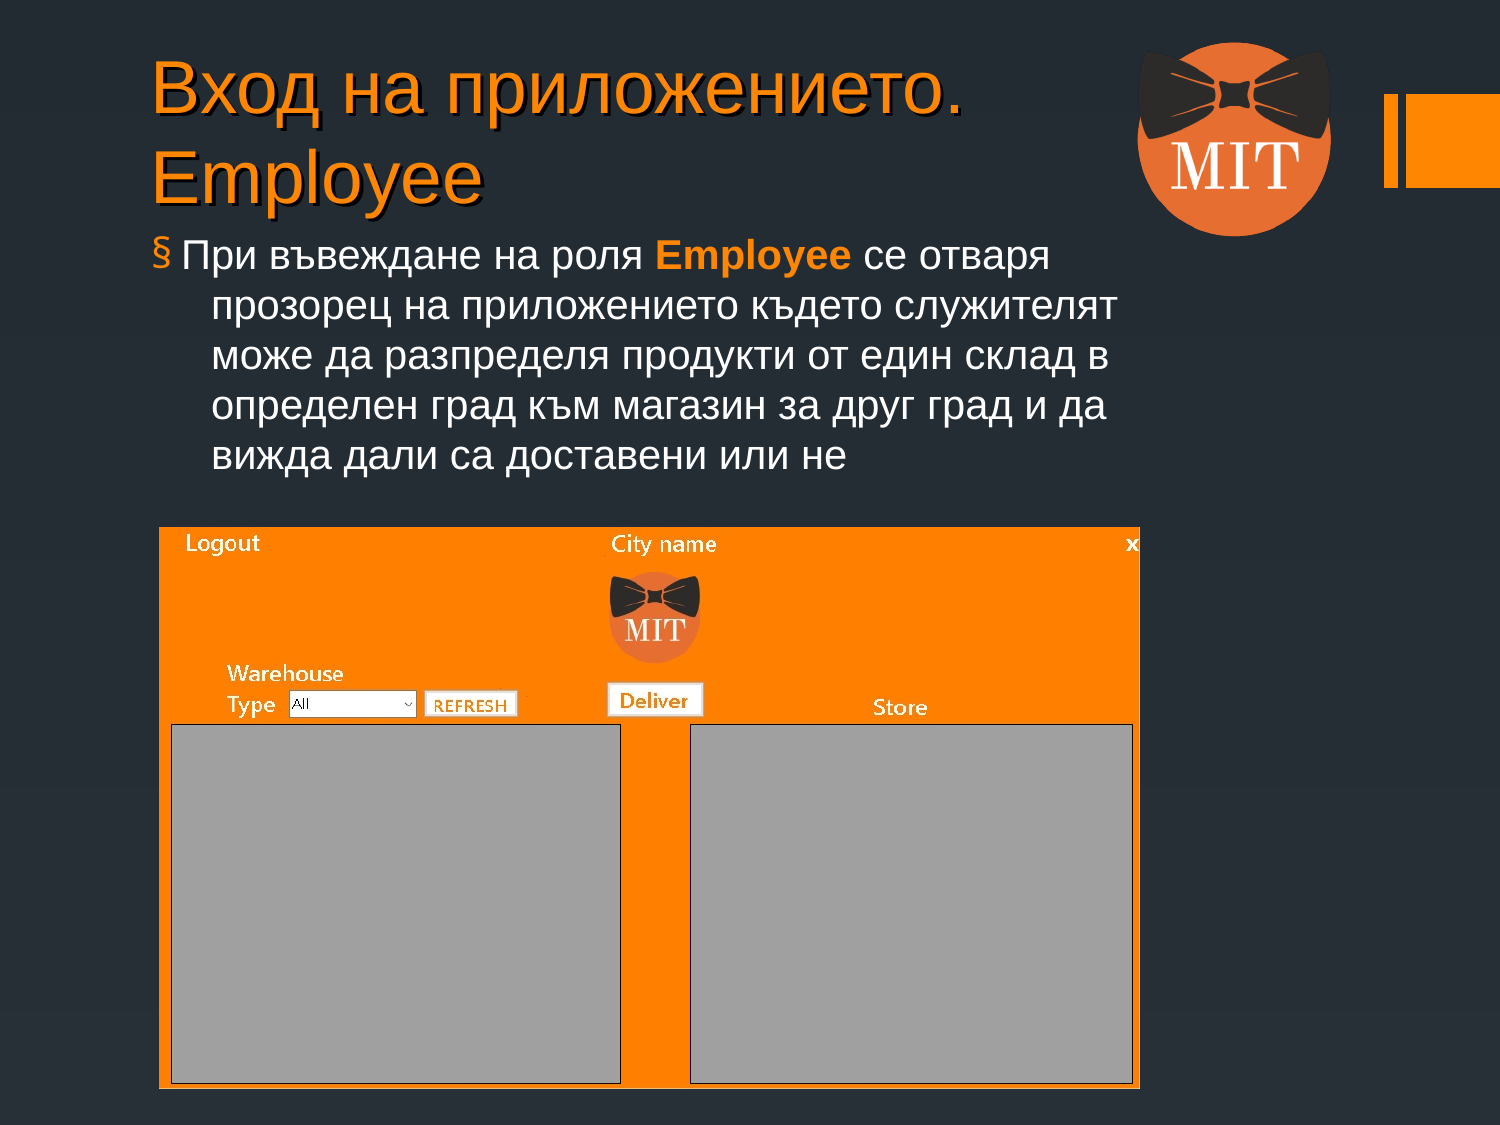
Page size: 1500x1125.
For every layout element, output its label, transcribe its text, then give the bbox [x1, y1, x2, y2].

picture [159, 527, 1140, 1089]
title Вход на приложението. Employee [135, 30, 1116, 219]
list При въвеждане на роля Employee се отваря прозорец на приложението където служителят може да разпределя продукти от един склад в определен град към магазин за друг град и да вижда дали са доставени или не [120, 219, 1235, 646]
picture [1116, 0, 1353, 307]
